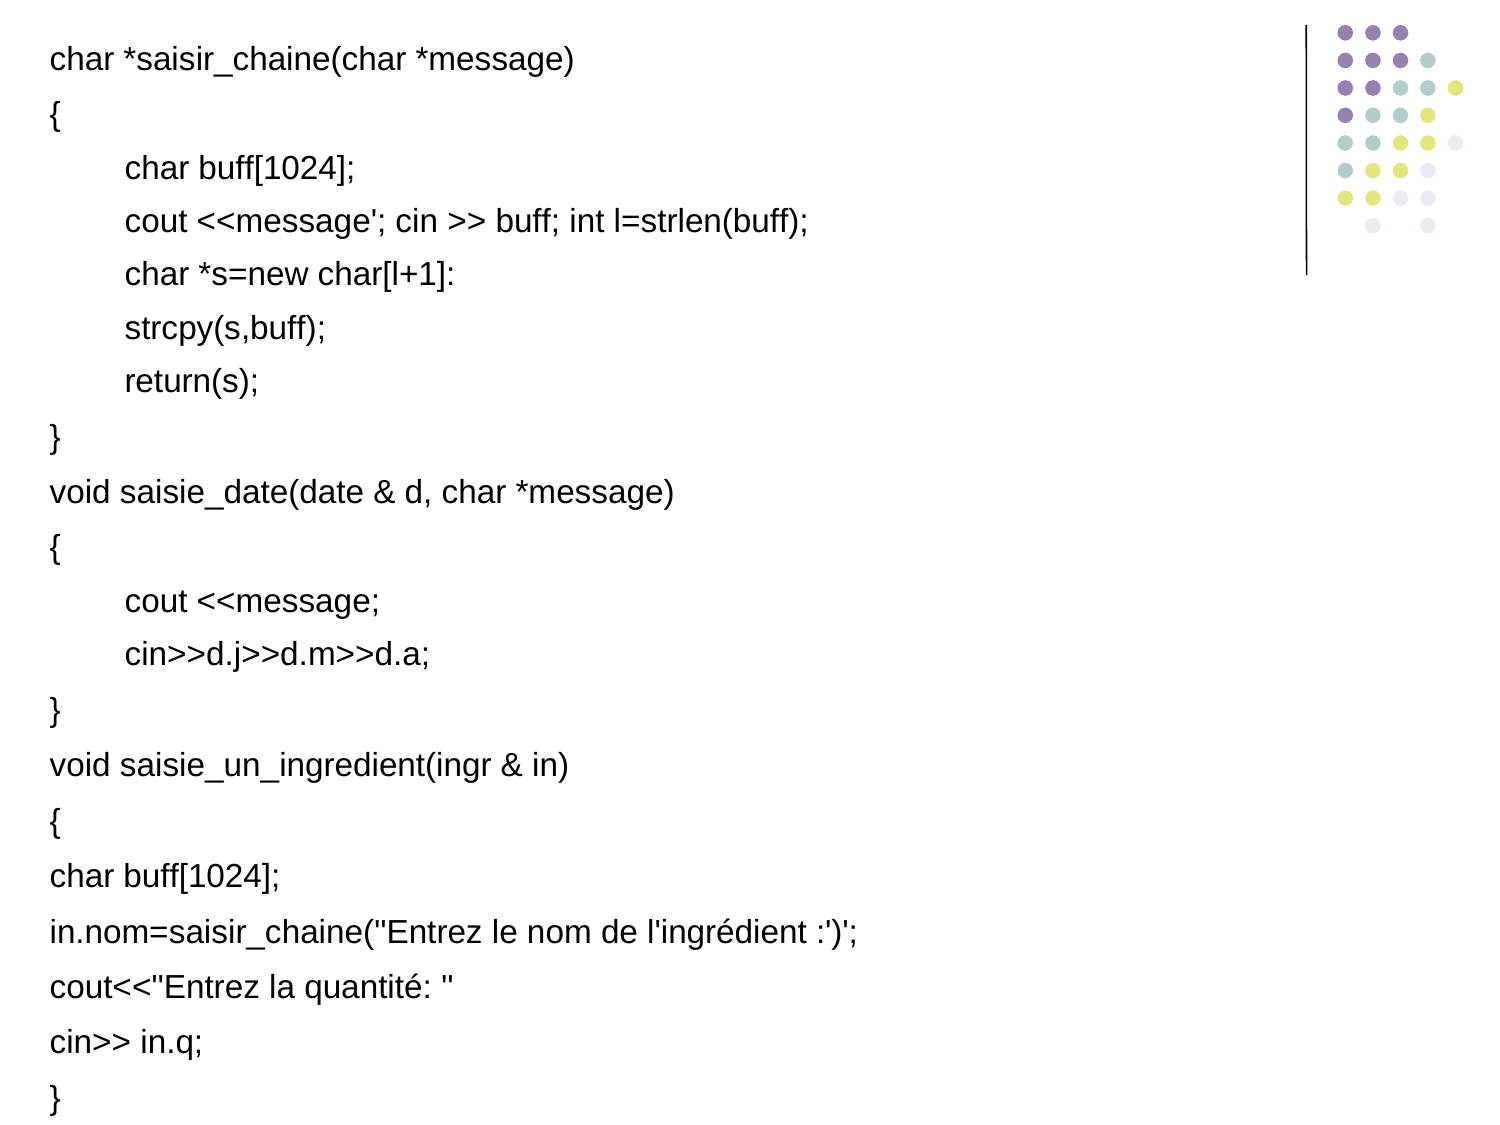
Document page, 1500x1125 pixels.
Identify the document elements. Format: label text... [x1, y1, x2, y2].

list char *saisir_chaine(char *message) { char buff[1024]; cout <<message'; cin >> buff; int l=strlen(buff); char *s=new char[l+1]: strcpy(s,buff); return(s); } void saisie_date(date & d, char *message) { cout <<message; cin>>d.j>>d.m>>d.a; } void saisie_un_ingredient(ingr & in) { char buff[1024]; in.nom=saisir_chaine(''Entrez le nom de l'ingrédient :')'; cout<<''Entrez la quantité: '' cin>> in.q; } [29, 29, 1376, 1125]
